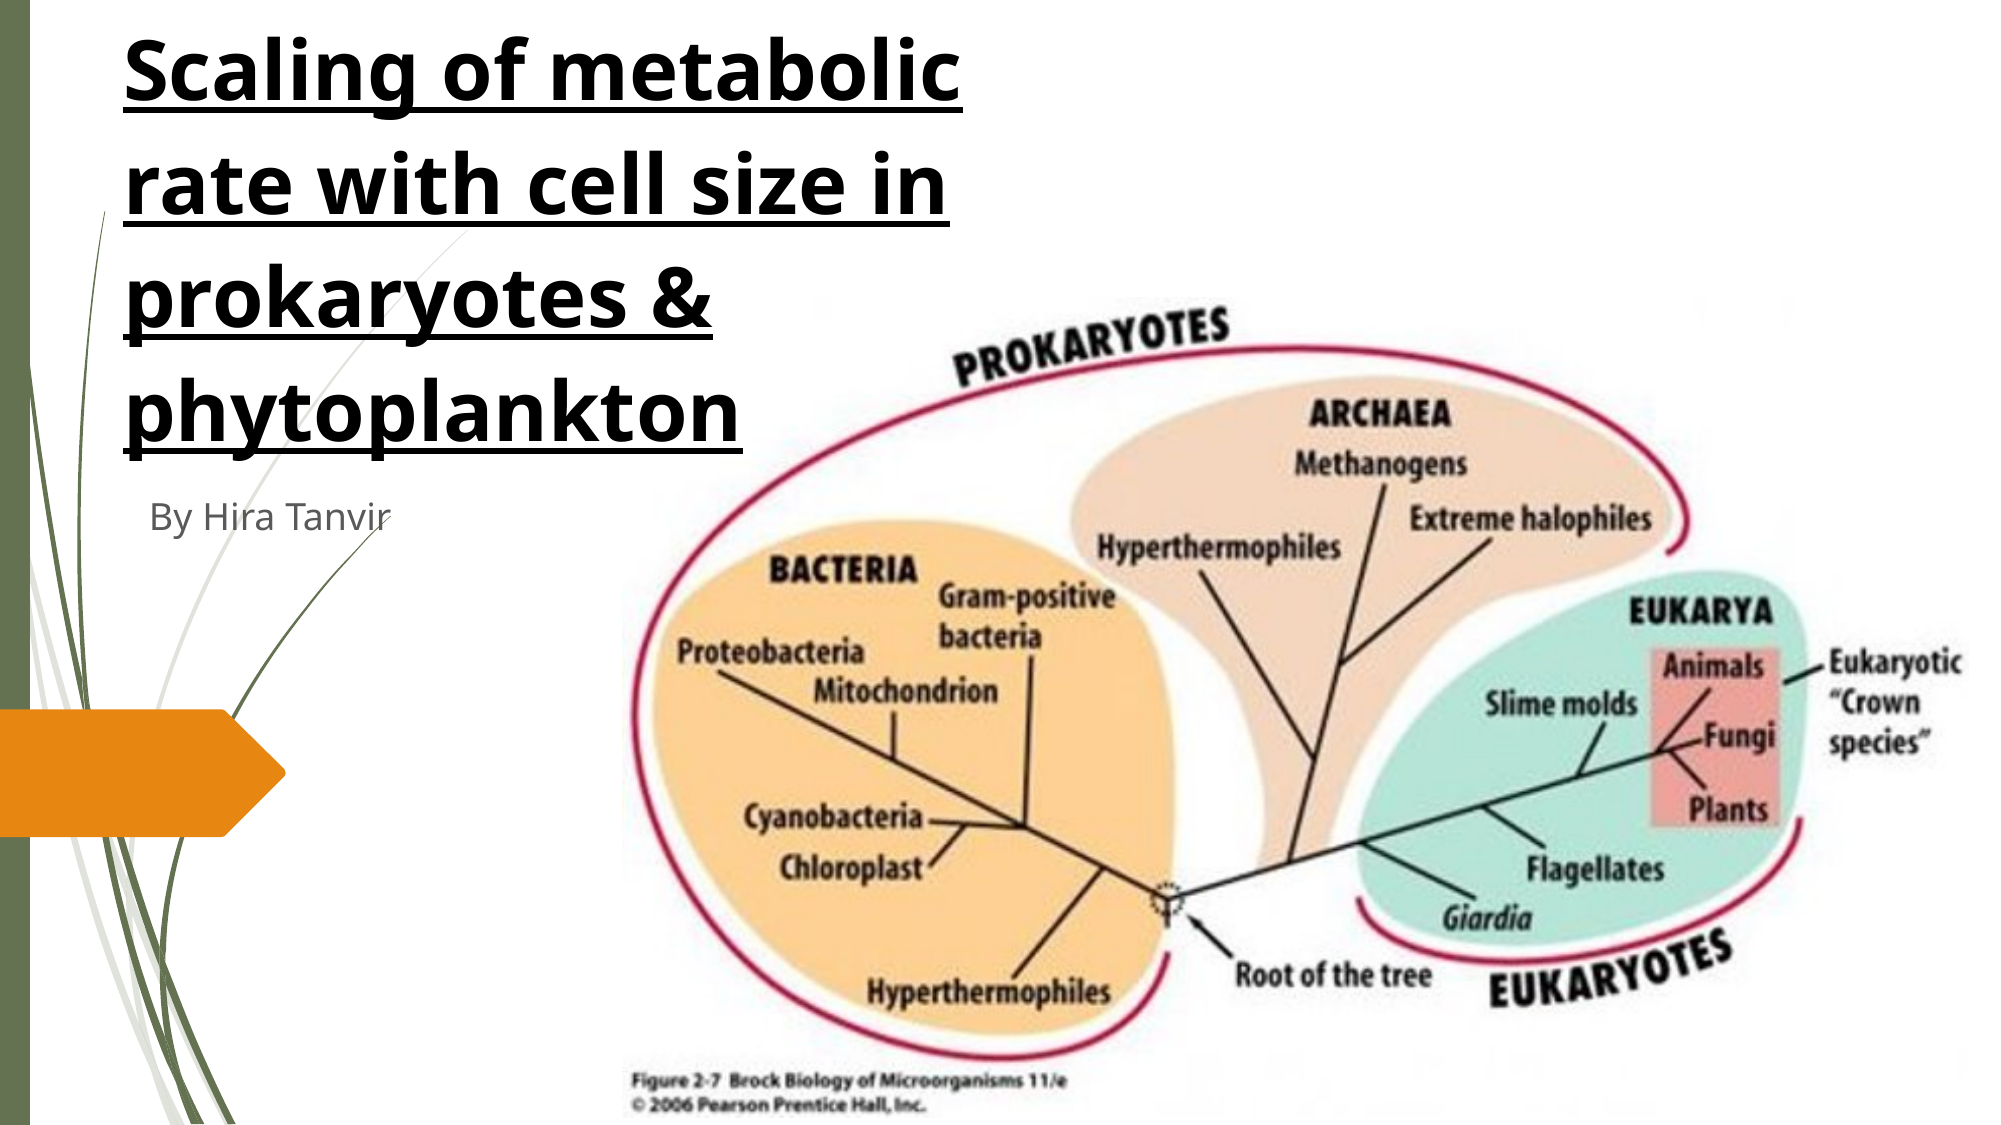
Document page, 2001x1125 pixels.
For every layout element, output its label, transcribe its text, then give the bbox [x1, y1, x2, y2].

subtitle By Hira Tanvir [134, 485, 864, 670]
picture [622, 297, 1969, 1118]
title Scaling of metabolic rate with cell size in prokaryotes & phytoplankton [108, 0, 985, 474]
